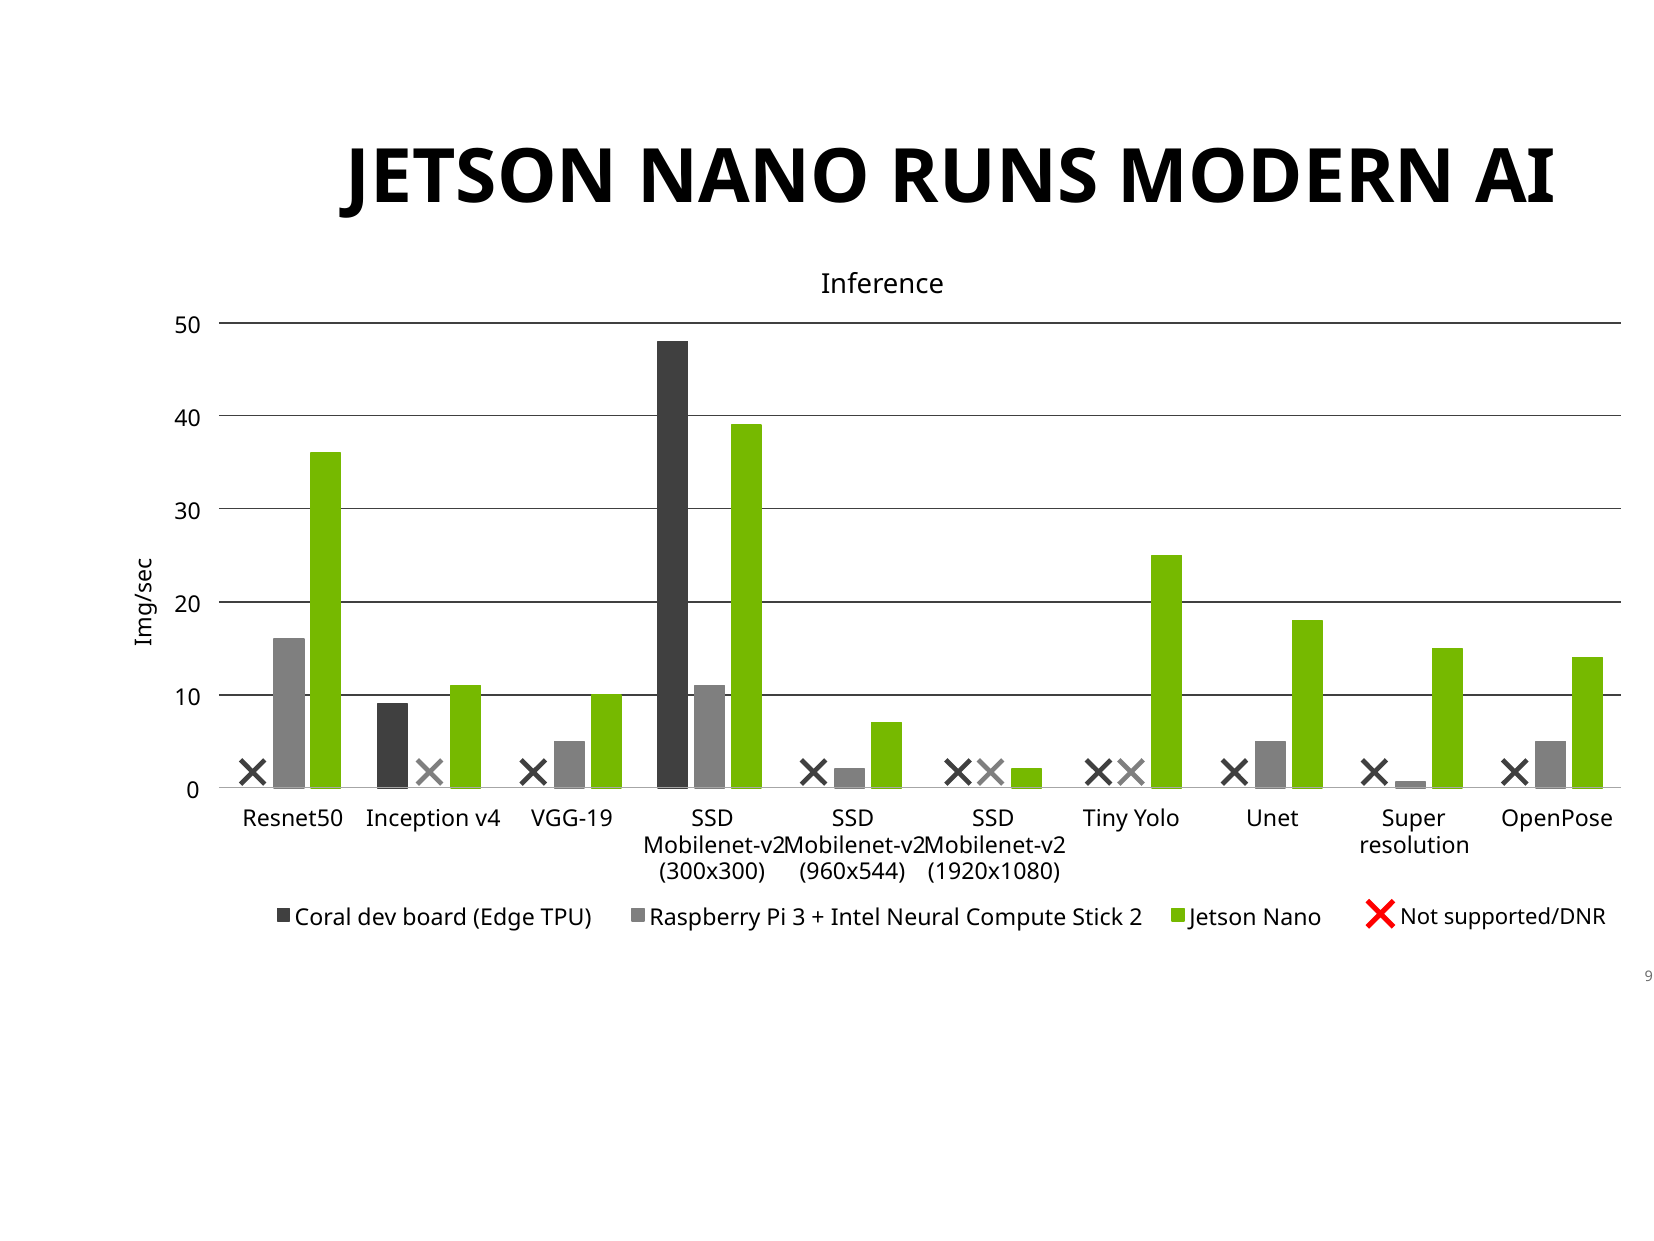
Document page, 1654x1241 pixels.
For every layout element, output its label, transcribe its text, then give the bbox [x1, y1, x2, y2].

text_box JETSON NANO RUNS MODERN AI [345, 122, 1455, 211]
text_box Super [1381, 802, 1441, 828]
text_box 10 [174, 680, 199, 708]
text_box Raspberry Pi 3 + Intel Neural Compute Stick 2 [649, 900, 1125, 928]
text_box Not supported/DNR [1400, 901, 1593, 927]
text_box 30 [174, 494, 199, 522]
text_box (960x544) [799, 855, 903, 883]
text_box [0, 0, 1654, 1013]
text_box Mobilenet-v2 [643, 828, 779, 856]
text_box resolution [1359, 828, 1465, 856]
text_box SSD [831, 802, 869, 828]
text_box Resnet50 [242, 802, 337, 830]
text_box (1920x1080) [927, 855, 1055, 883]
text_box 0 [186, 773, 210, 801]
text_box Tiny Yolo [1082, 802, 1178, 830]
text_box Inference [821, 264, 939, 296]
text_box Inception v4 [366, 802, 495, 830]
text_box VGG-19 [530, 802, 610, 830]
text_box 20 [174, 587, 199, 615]
text_box SSD [691, 802, 729, 828]
text_box Jetson Nano [1189, 900, 1317, 928]
text_box Img/sec [126, 562, 154, 646]
text_box SSD [972, 802, 1009, 828]
text_box 9 [1644, 965, 1654, 983]
text_box Mobilenet-v2 [783, 828, 919, 856]
text_box Mobilenet-v2 [923, 828, 1060, 856]
text_box (300x300) [659, 855, 762, 883]
text_box Unet [1246, 802, 1296, 830]
text_box 50 [174, 308, 199, 336]
text_box 40 [174, 401, 199, 429]
text_box Coral dev board (Edge TPU) [294, 900, 583, 928]
text_box OpenPose [1500, 802, 1602, 830]
